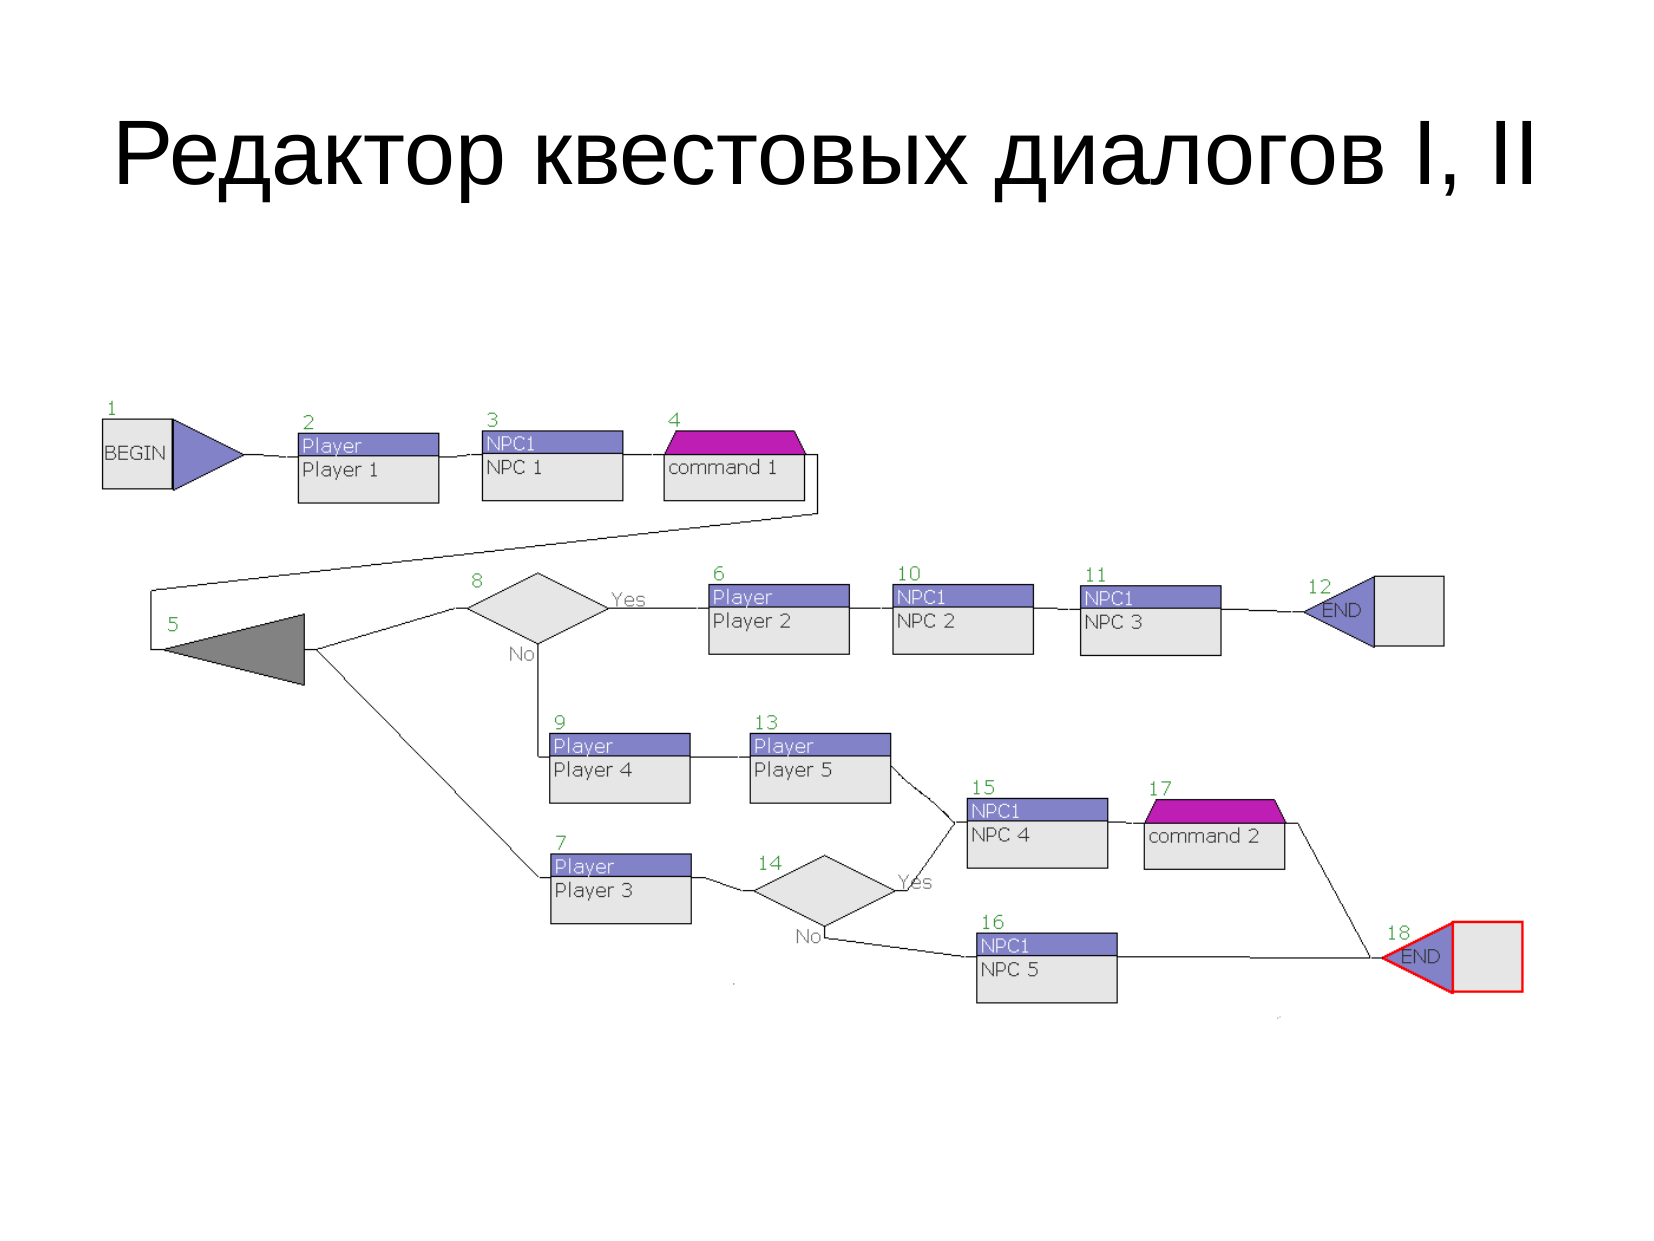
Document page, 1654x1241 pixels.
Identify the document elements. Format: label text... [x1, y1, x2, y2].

picture [82, 369, 1565, 1052]
title Редактор квестовых диалогов I, II [82, 49, 1571, 257]
